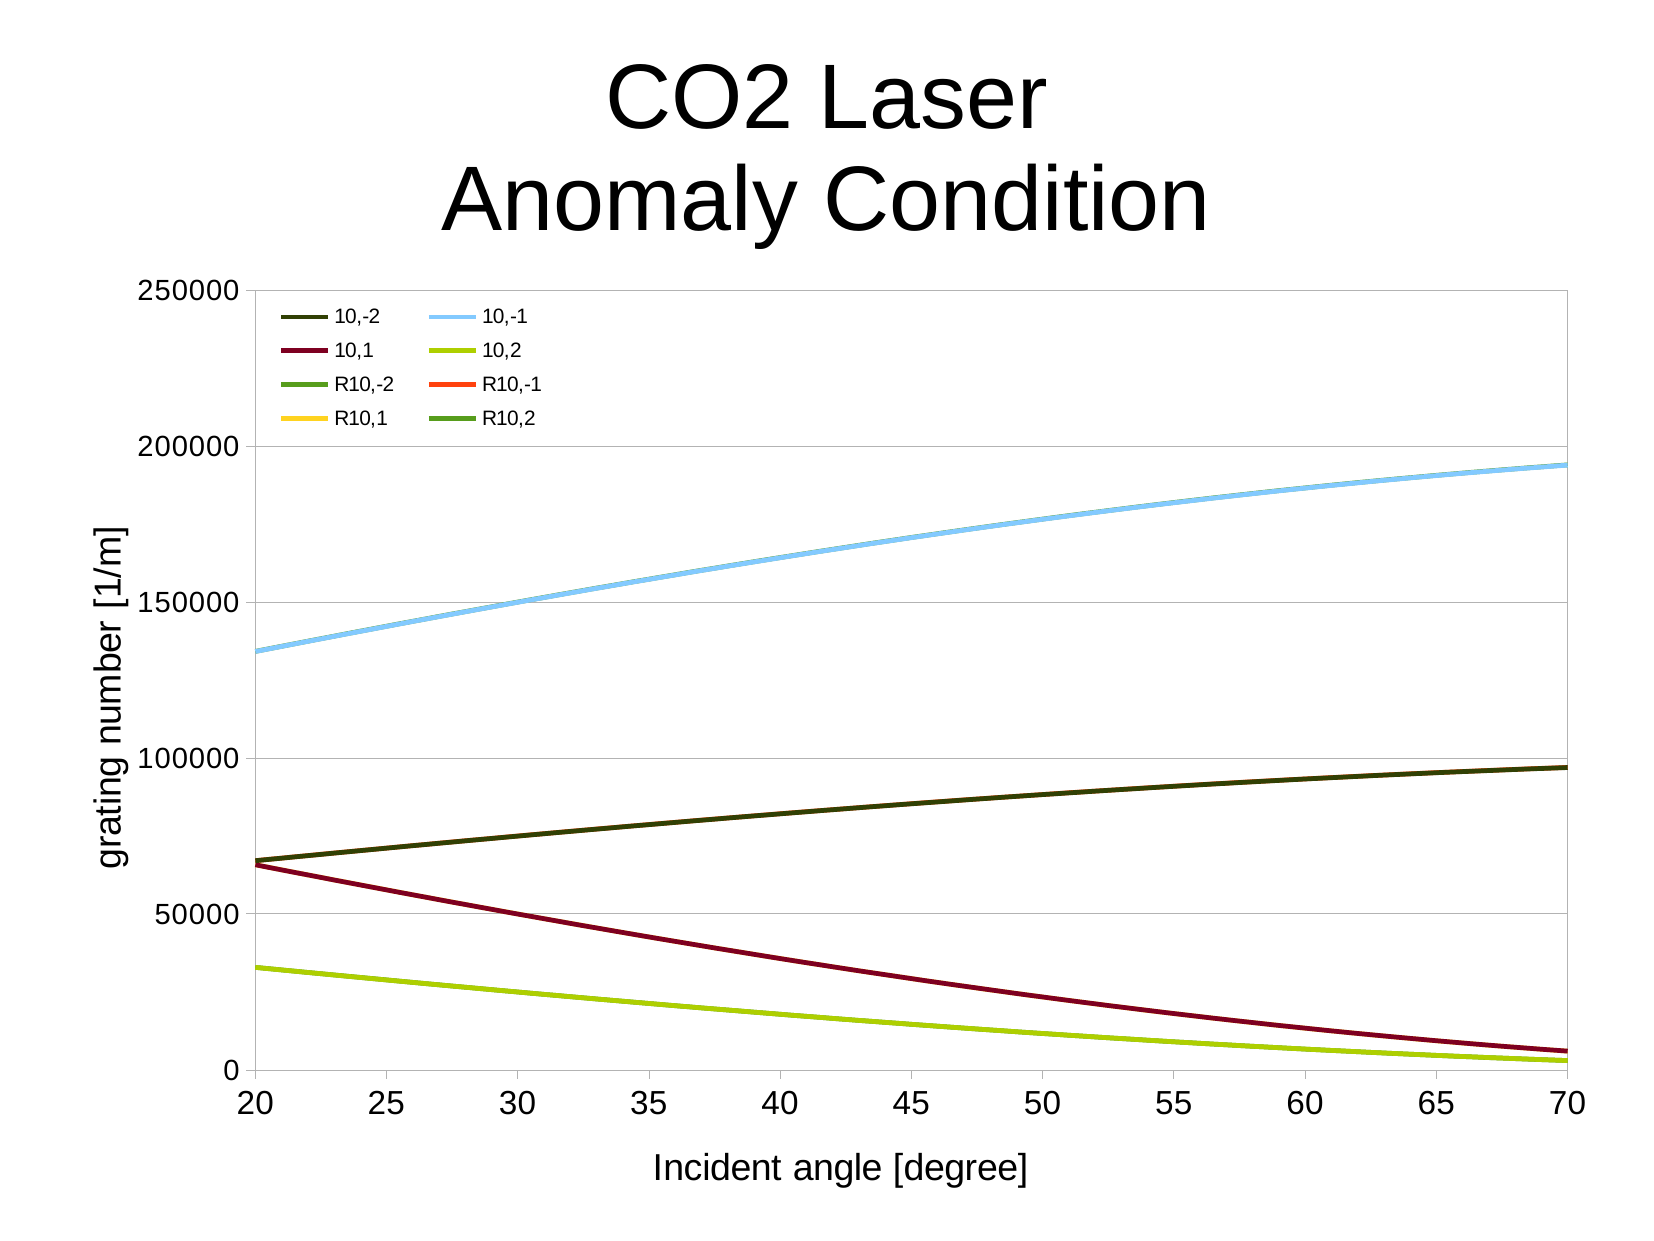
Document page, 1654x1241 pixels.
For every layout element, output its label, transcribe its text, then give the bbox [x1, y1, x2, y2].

chart [75, 255, 1619, 1201]
title CO2 Laser Anomaly Condition [82, 45, 1571, 255]
